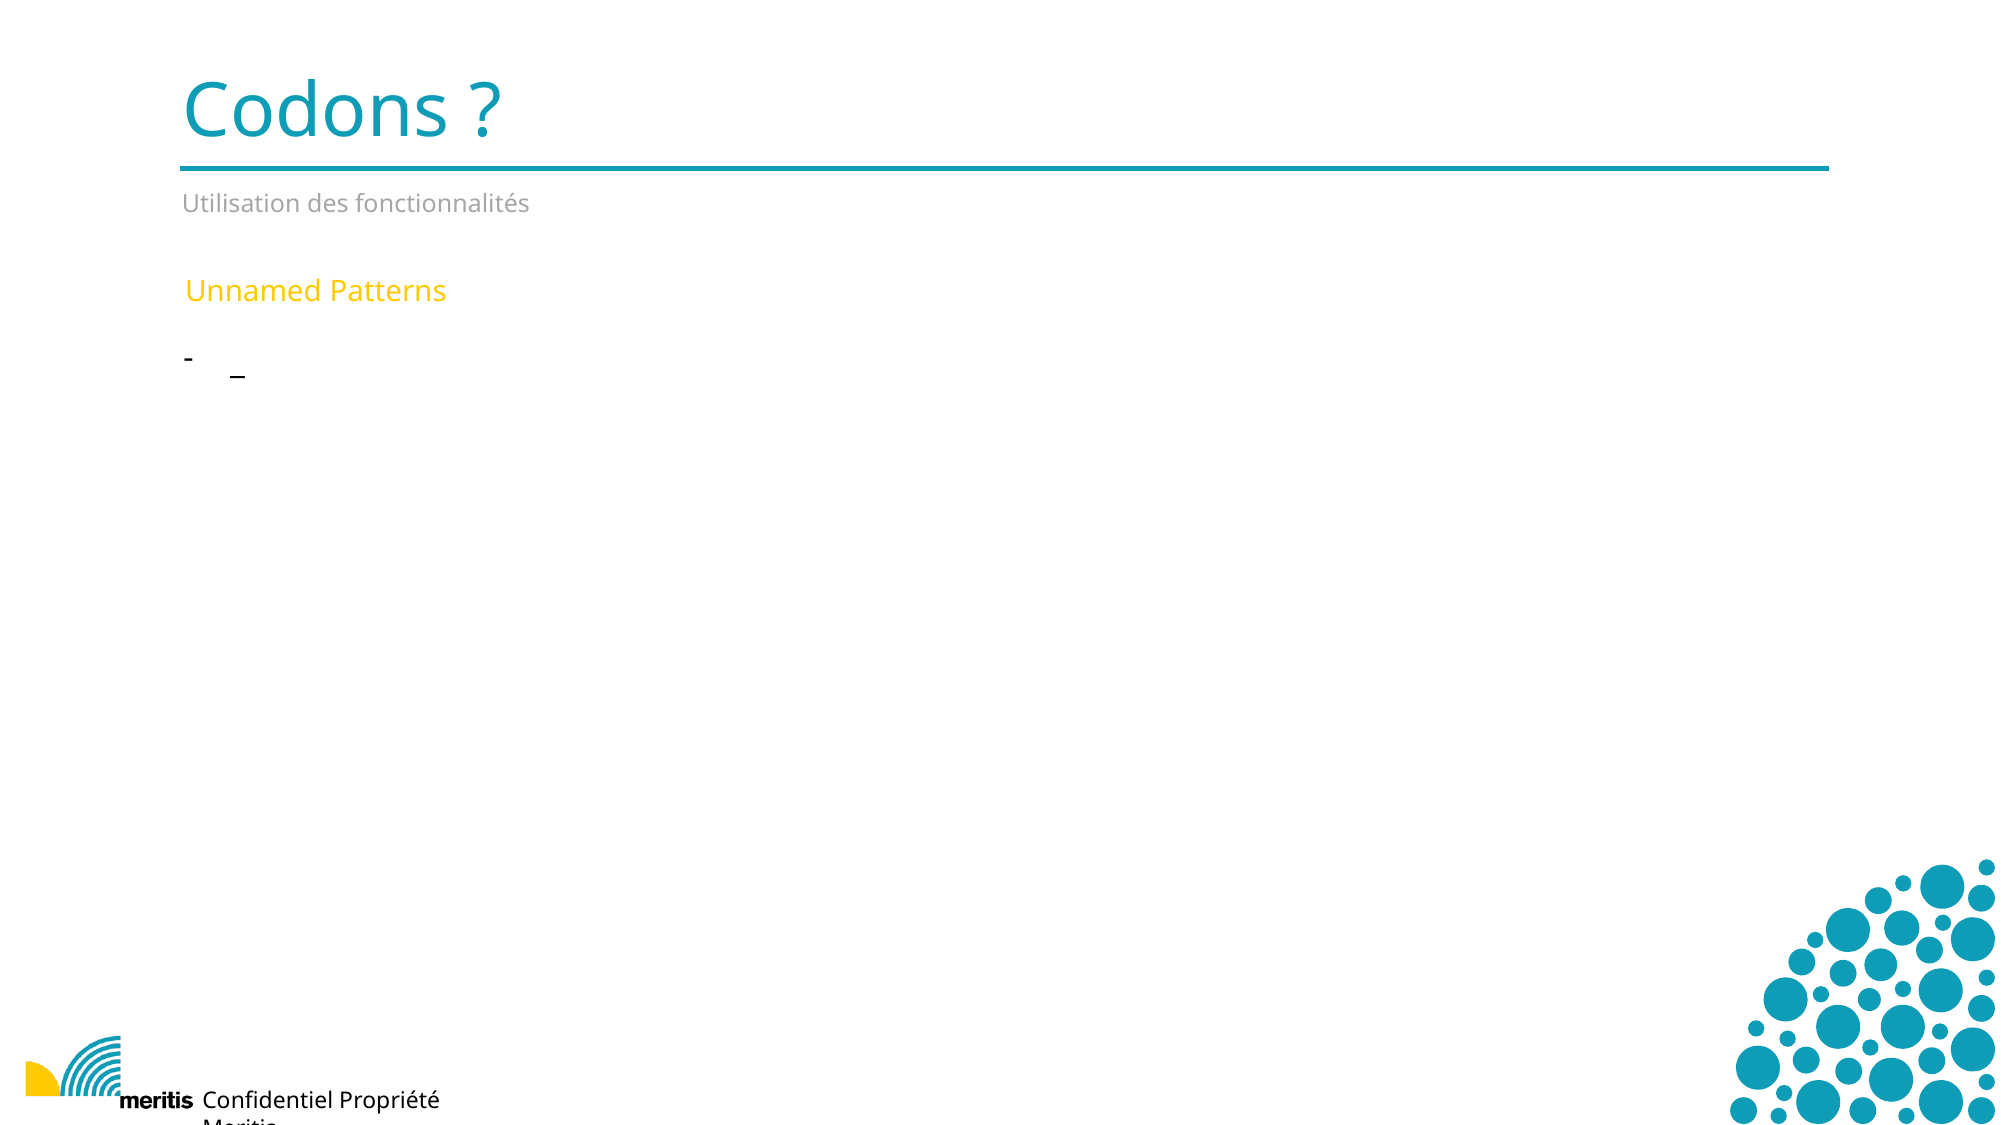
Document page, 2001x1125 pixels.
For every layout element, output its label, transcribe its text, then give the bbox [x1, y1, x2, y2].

list _ [168, 337, 1614, 955]
list Unnamed Patterns [169, 268, 967, 316]
list Codons ? [167, 64, 1830, 180]
list Utilisation des fonctionnalités [166, 183, 1830, 237]
